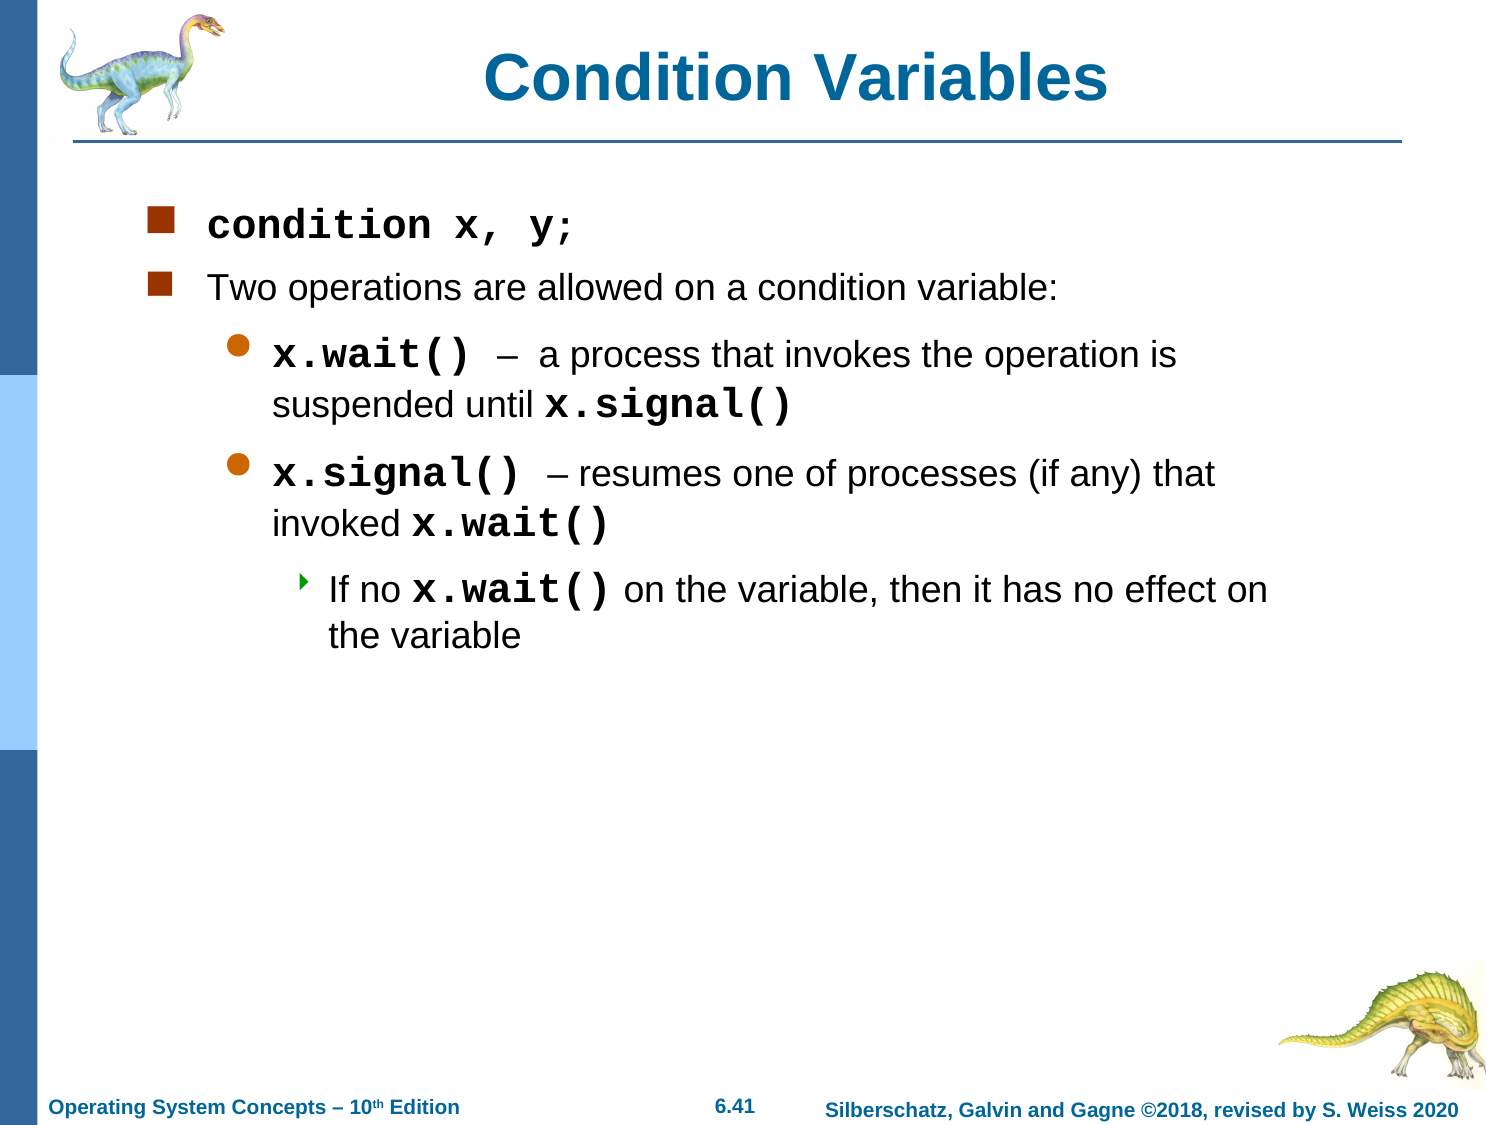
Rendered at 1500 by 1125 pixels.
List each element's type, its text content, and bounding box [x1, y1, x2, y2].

list condition x, y; Two operations are allowed on a condition variable: x.wait() – a process that invokes the operation is suspended until x.signal() x.signal() – resumes one of processes (if any) that invoked x.wait() If no x.wait() on the variable, then it has no effect on the variable [135, 188, 1329, 910]
picture [46, 0, 243, 149]
picture [1275, 959, 1486, 1090]
title Condition Variables [168, 26, 1425, 122]
